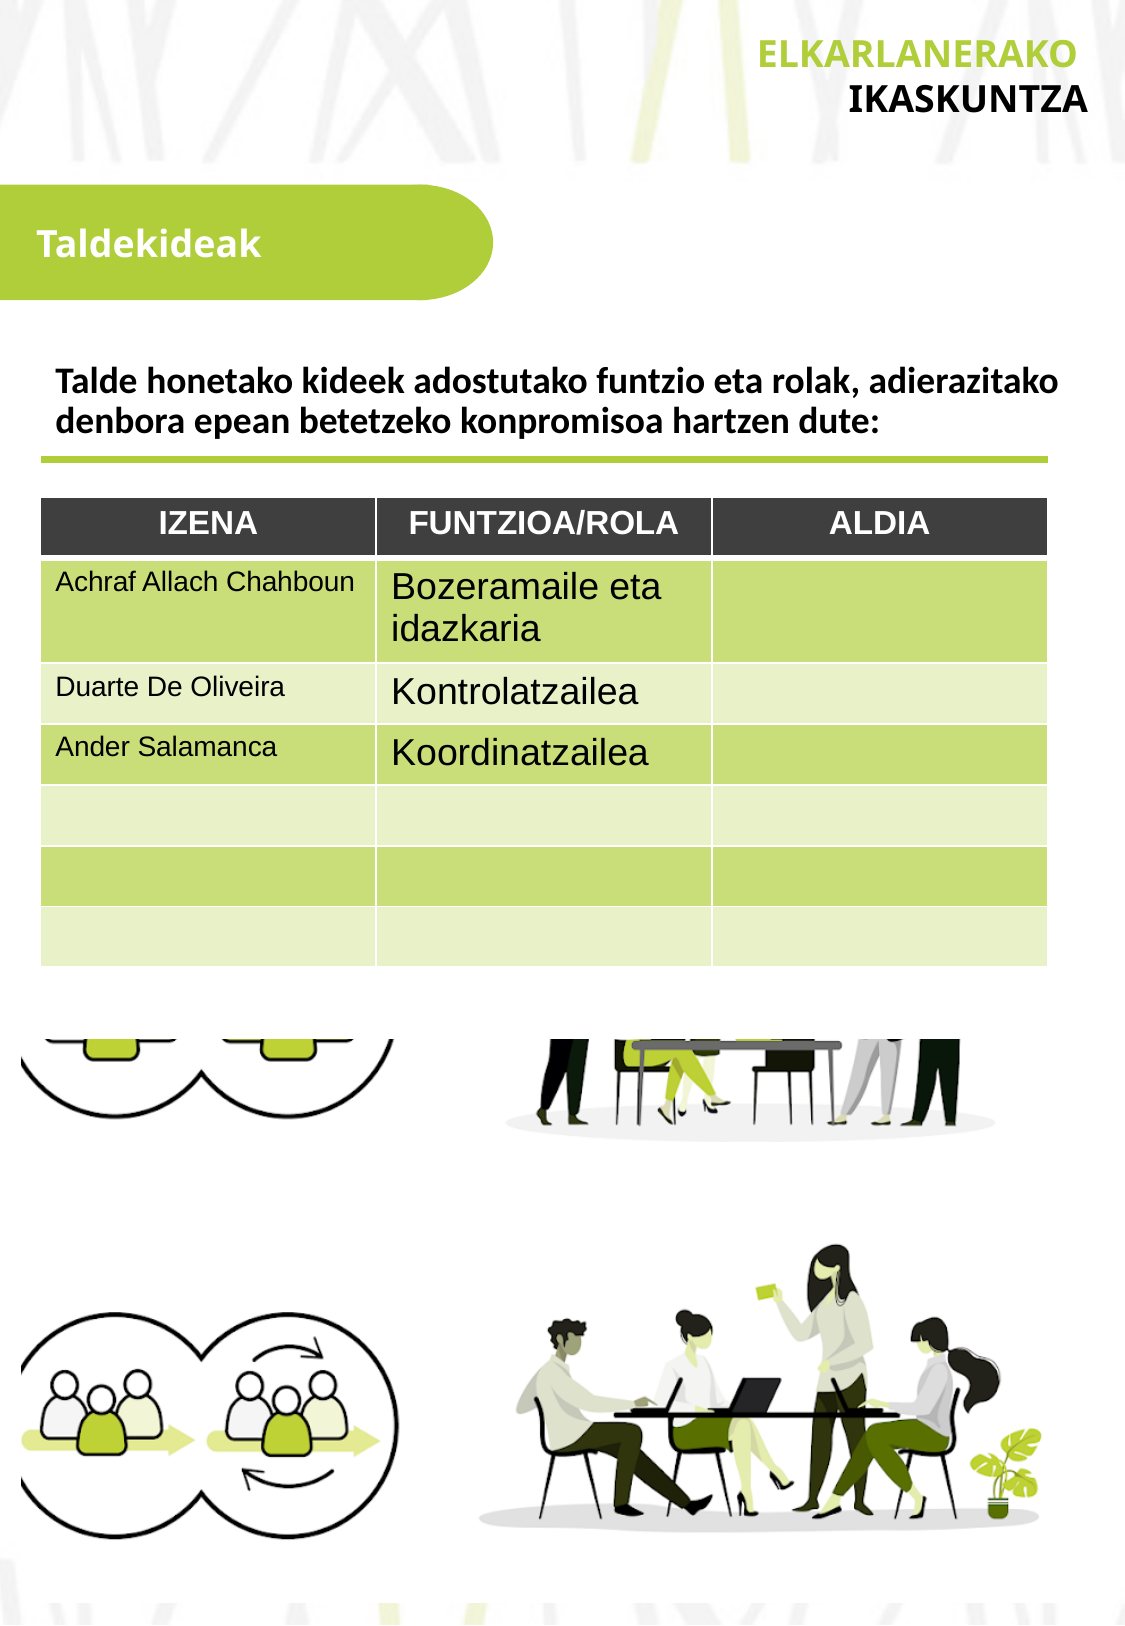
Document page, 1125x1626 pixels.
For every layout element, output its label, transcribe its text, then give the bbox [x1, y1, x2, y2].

table_cell Ander Salamanca [41, 725, 375, 784]
table_cell [713, 907, 1047, 966]
table_header FUNTZIOA/ROLA [377, 498, 711, 555]
table_cell [41, 847, 375, 906]
text_box Taldekideak [21, 212, 514, 273]
picture [0, 0, 1125, 1625]
table_cell [41, 907, 375, 966]
table_cell [713, 847, 1047, 906]
table_cell [713, 725, 1047, 784]
table_header IZENA [41, 498, 375, 555]
table_cell Bozeramaile eta idazkaria [377, 561, 711, 662]
table_cell [377, 907, 711, 966]
table_cell [713, 561, 1047, 662]
table_cell Koordinatzailea [377, 725, 711, 784]
text_box ELKARLANERAKO IKASKUNTZA [688, 22, 1104, 128]
table_cell [377, 847, 711, 906]
subtitle Talde honetako kideek adostutako funtzio eta rolak, adierazitako denbora epean betetzeko konpromisoa hartzen dute: [40, 353, 1085, 460]
text_box [0, 184, 483, 301]
table_header ALDIA [713, 498, 1047, 555]
table_cell Kontrolatzailea [377, 664, 711, 723]
table_cell [713, 664, 1047, 723]
table_cell Achraf Allach Chahboun [41, 561, 375, 662]
table_cell [713, 786, 1047, 845]
table_cell Duarte De Oliveira [41, 664, 375, 723]
table_cell [377, 786, 711, 845]
table_cell [41, 786, 375, 845]
